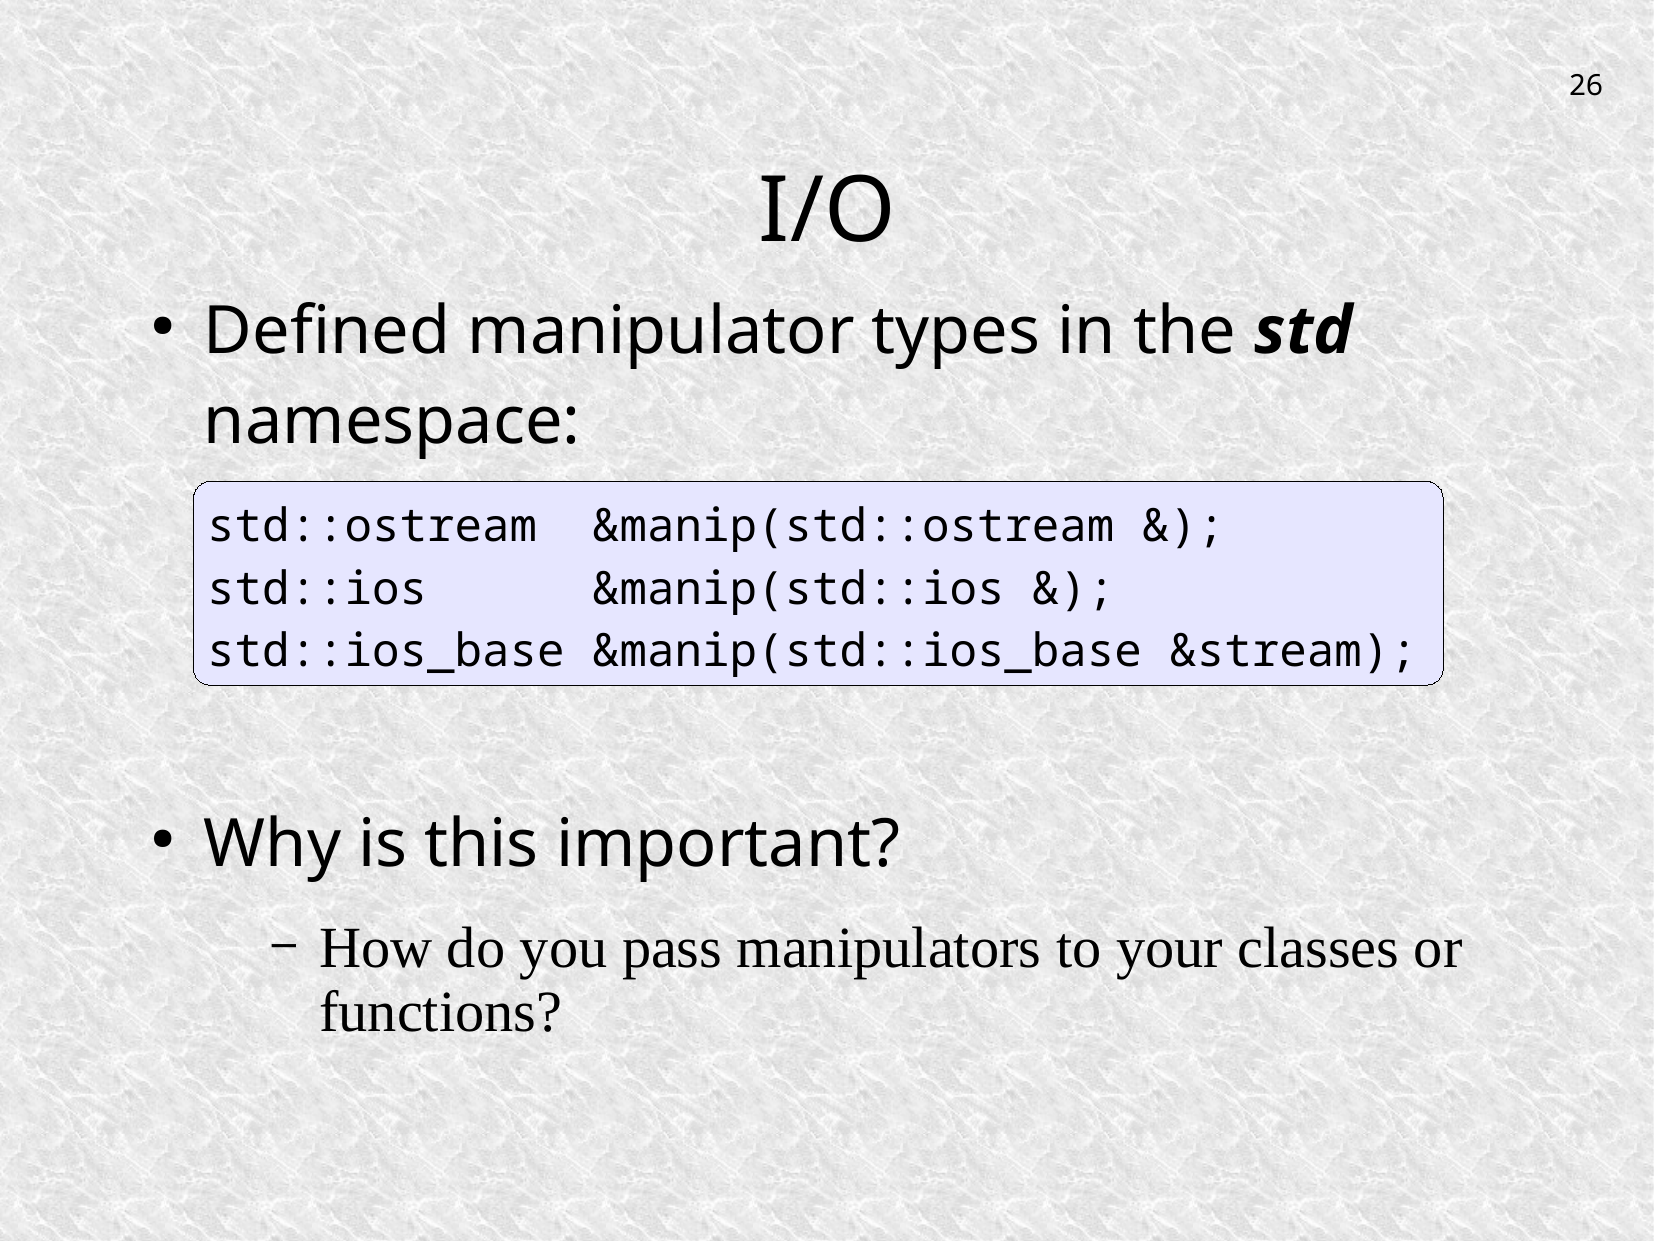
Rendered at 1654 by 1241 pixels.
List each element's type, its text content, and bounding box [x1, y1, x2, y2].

list Defined manipulator types in the std namespace: Why is this important? How do you pass manipulators to your classes or functions? [133, 281, 1546, 1011]
title I/O [121, 102, 1534, 311]
text_box std::ostream &manip(std::ostream &); std::ios &manip(std::ios &); std::ios_base &manip(std::ios_base &stream); [207, 492, 1418, 713]
picture [0, 0, 1654, 1241]
